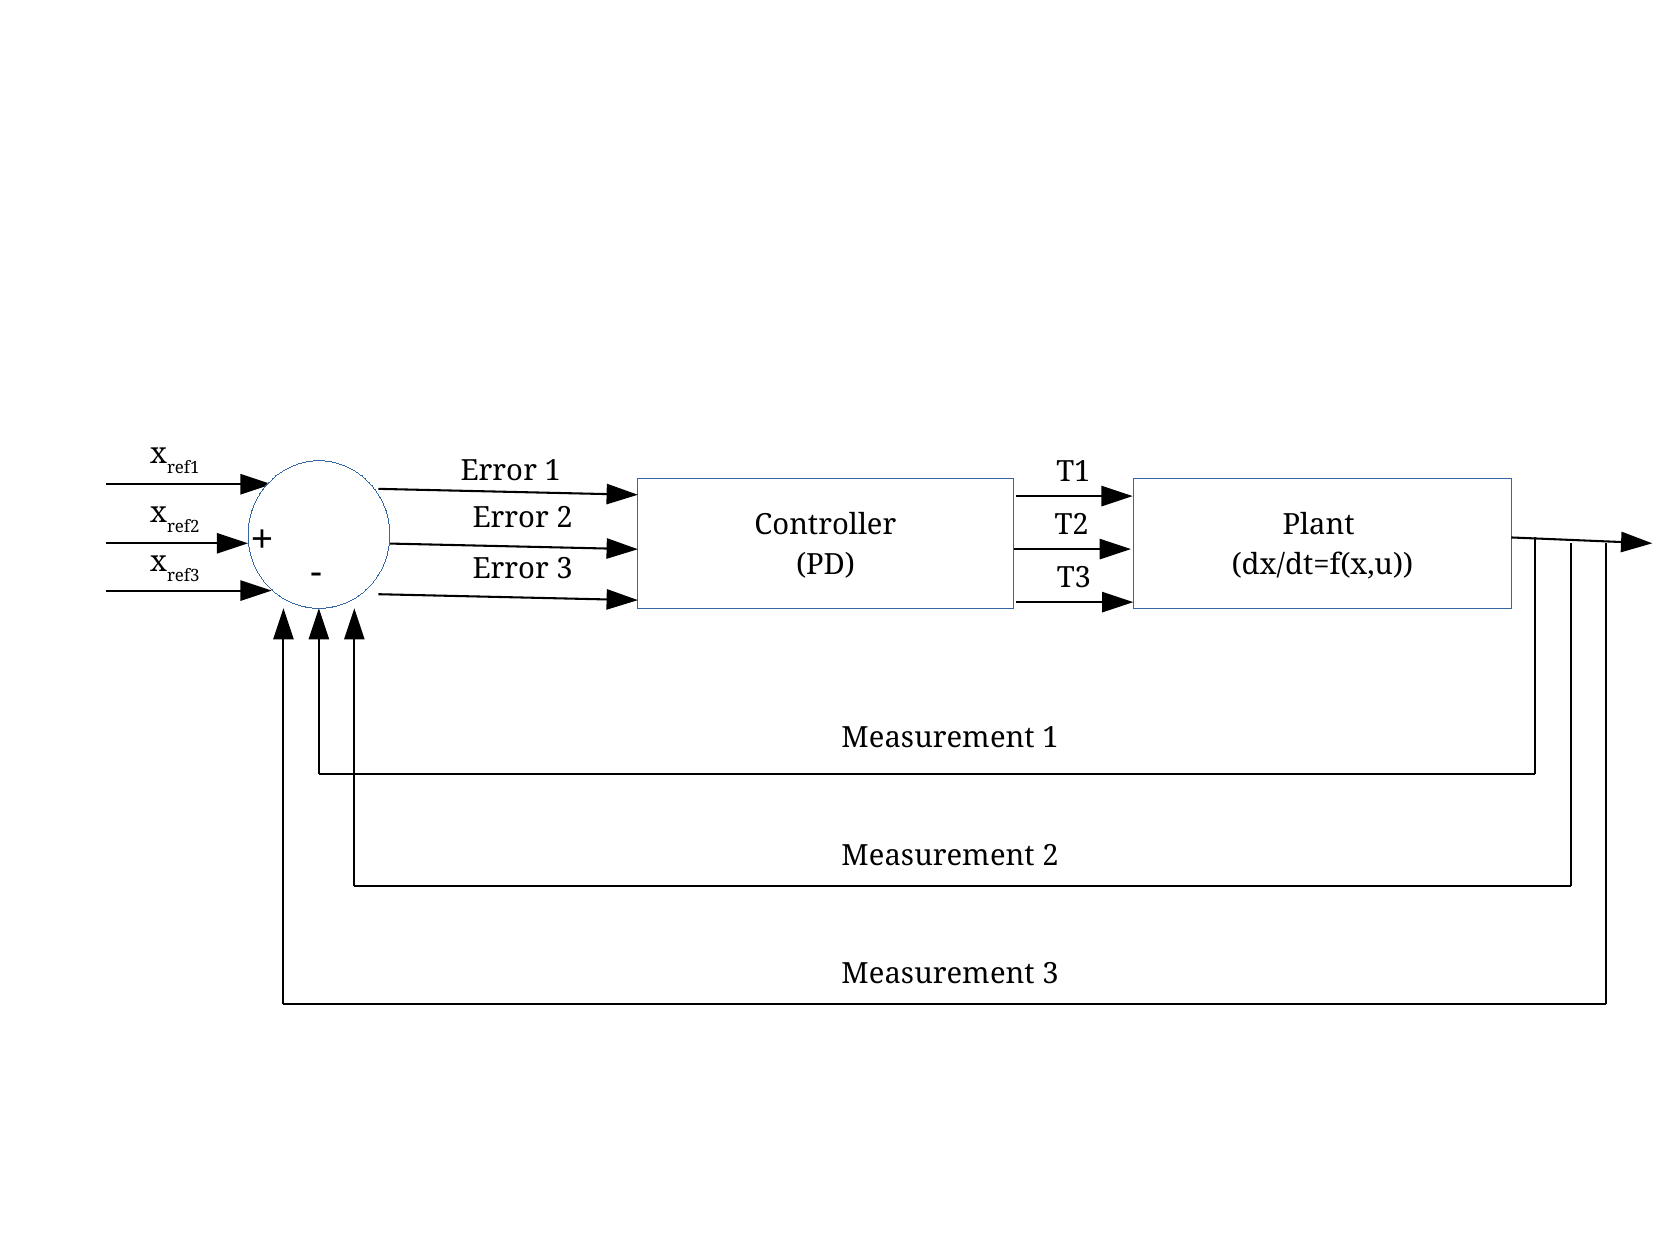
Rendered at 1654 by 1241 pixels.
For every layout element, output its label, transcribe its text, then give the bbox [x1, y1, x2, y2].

text_box Measurement 2 [826, 826, 1134, 884]
text_box Measurement 1 [826, 708, 1134, 766]
text_box T2 [1039, 496, 1110, 544]
text_box Error 2 [457, 495, 571, 539]
text_box xref3 [135, 532, 226, 588]
text_box T1 [1041, 443, 1111, 491]
text_box T3 [1042, 549, 1112, 597]
text_box + [236, 510, 367, 567]
text_box xref2 [135, 484, 226, 532]
text_box [255, 567, 350, 609]
text_box [252, 460, 390, 543]
text_box Plant (dx/dt=f(x,u)) [1133, 478, 1512, 609]
text_box Error 1 [445, 441, 566, 497]
text_box xref1 [135, 425, 226, 480]
text_box - [295, 543, 438, 601]
text_box Controller (PD) [637, 478, 1014, 609]
text_box Error 3 [457, 539, 571, 595]
text_box Measurement 3 [826, 944, 1134, 1002]
